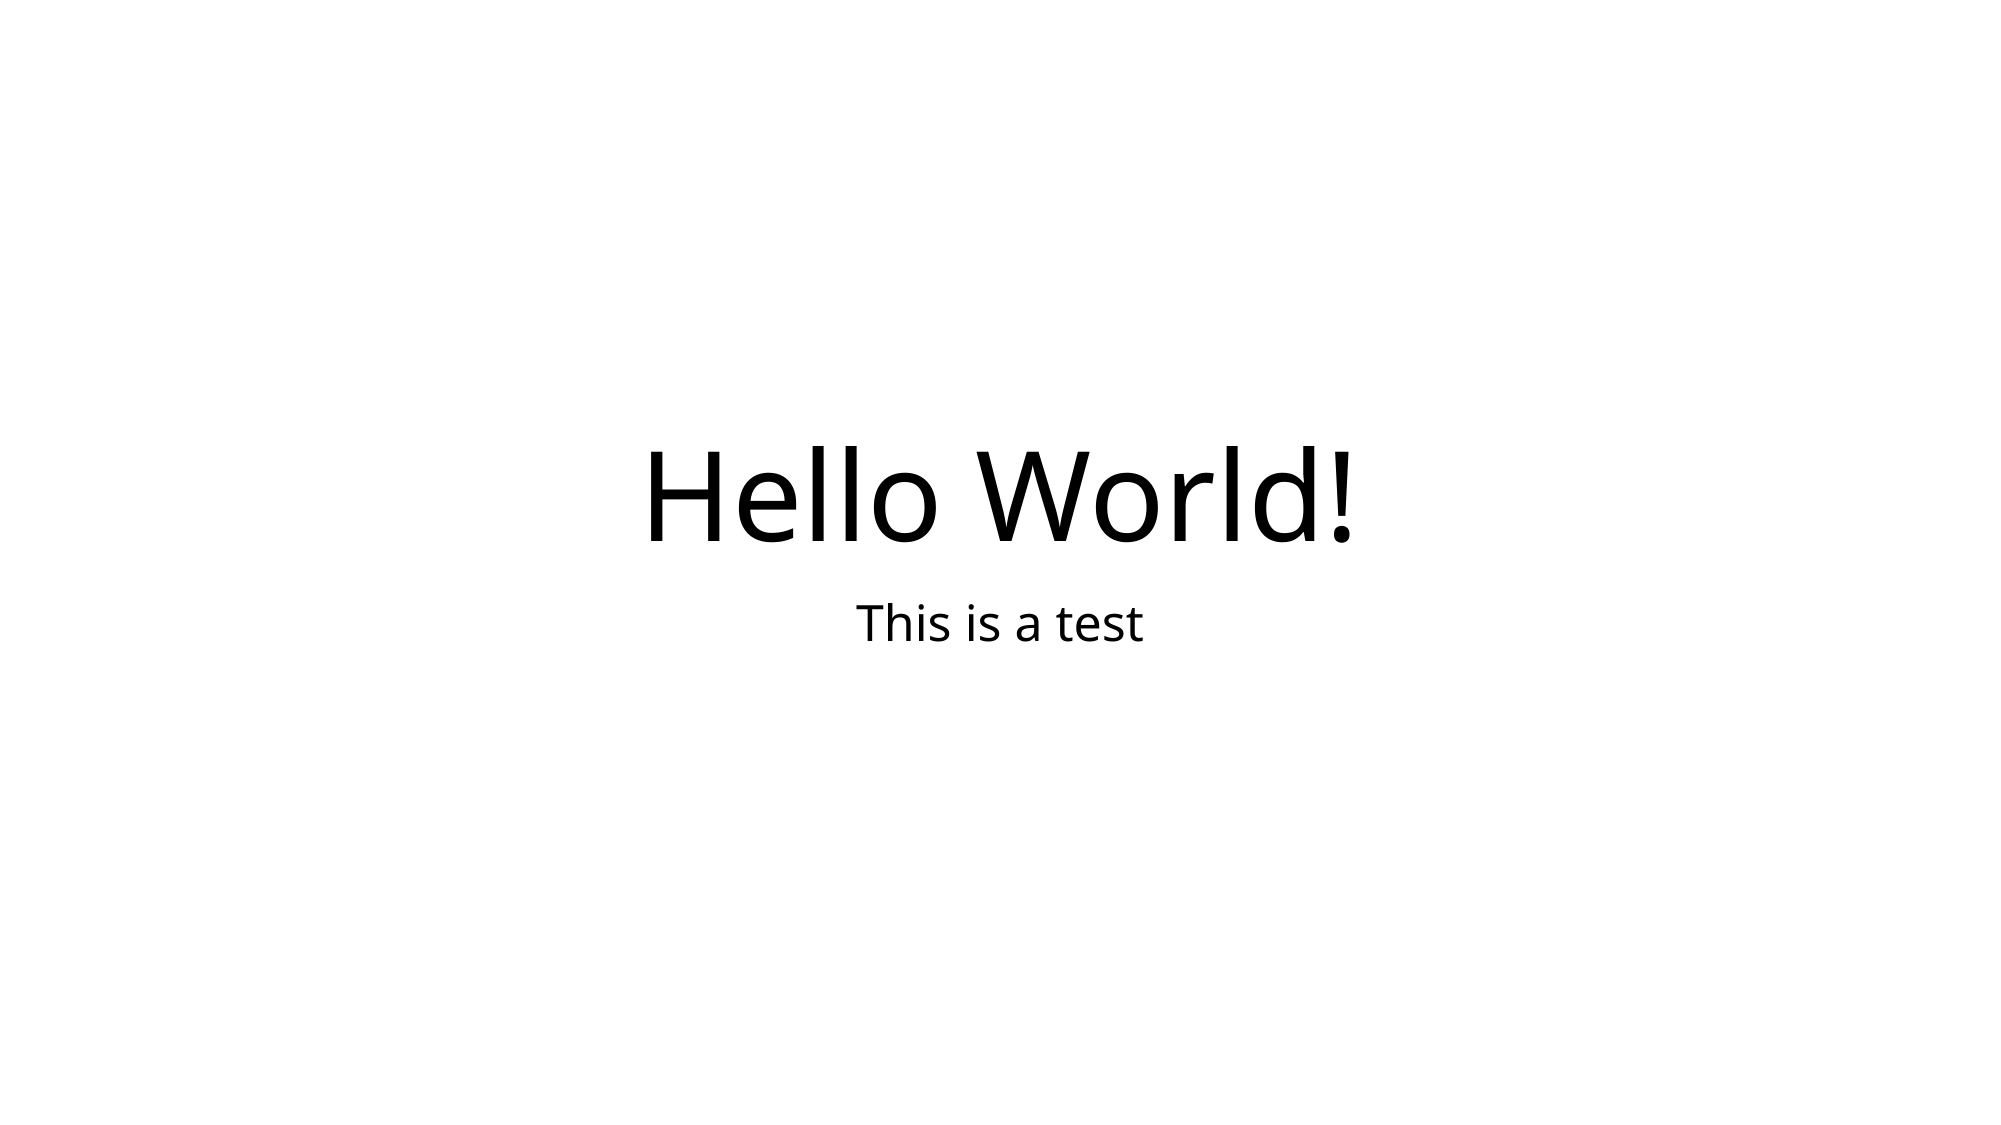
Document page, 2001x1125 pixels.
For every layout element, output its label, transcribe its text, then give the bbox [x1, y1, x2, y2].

subtitle This is a test [249, 590, 1750, 863]
title Hello World! [249, 184, 1750, 576]
